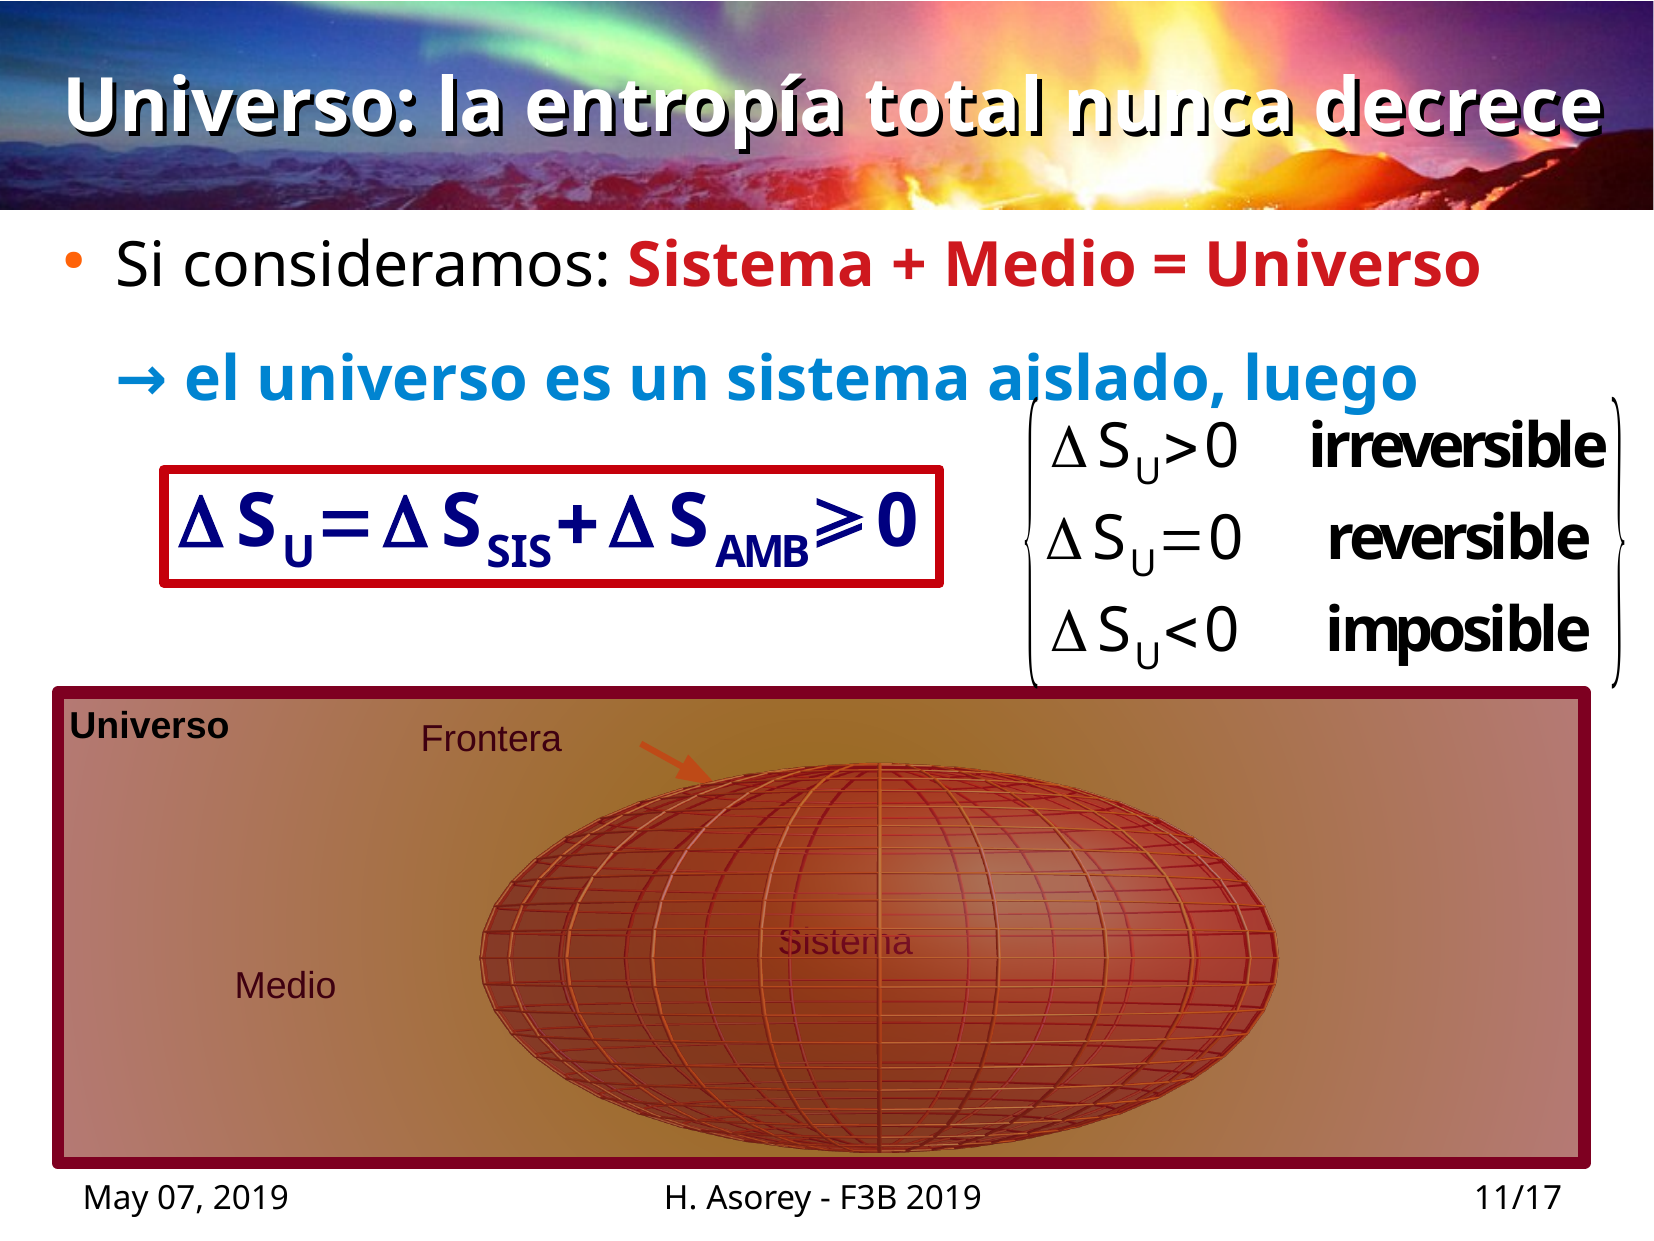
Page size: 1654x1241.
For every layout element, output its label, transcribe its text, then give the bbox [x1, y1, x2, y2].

text_box Universo [54, 697, 308, 784]
chart [1014, 393, 1640, 692]
chart [168, 474, 935, 579]
list Si consideramos: Sistema + Medio = Universo → el universo es un sistema aislado, luego [45, 219, 1606, 649]
text_box [53, 692, 1585, 1163]
picture [0, 1, 1654, 210]
title Universo: la entropía total nunca decrece [45, 15, 1606, 191]
